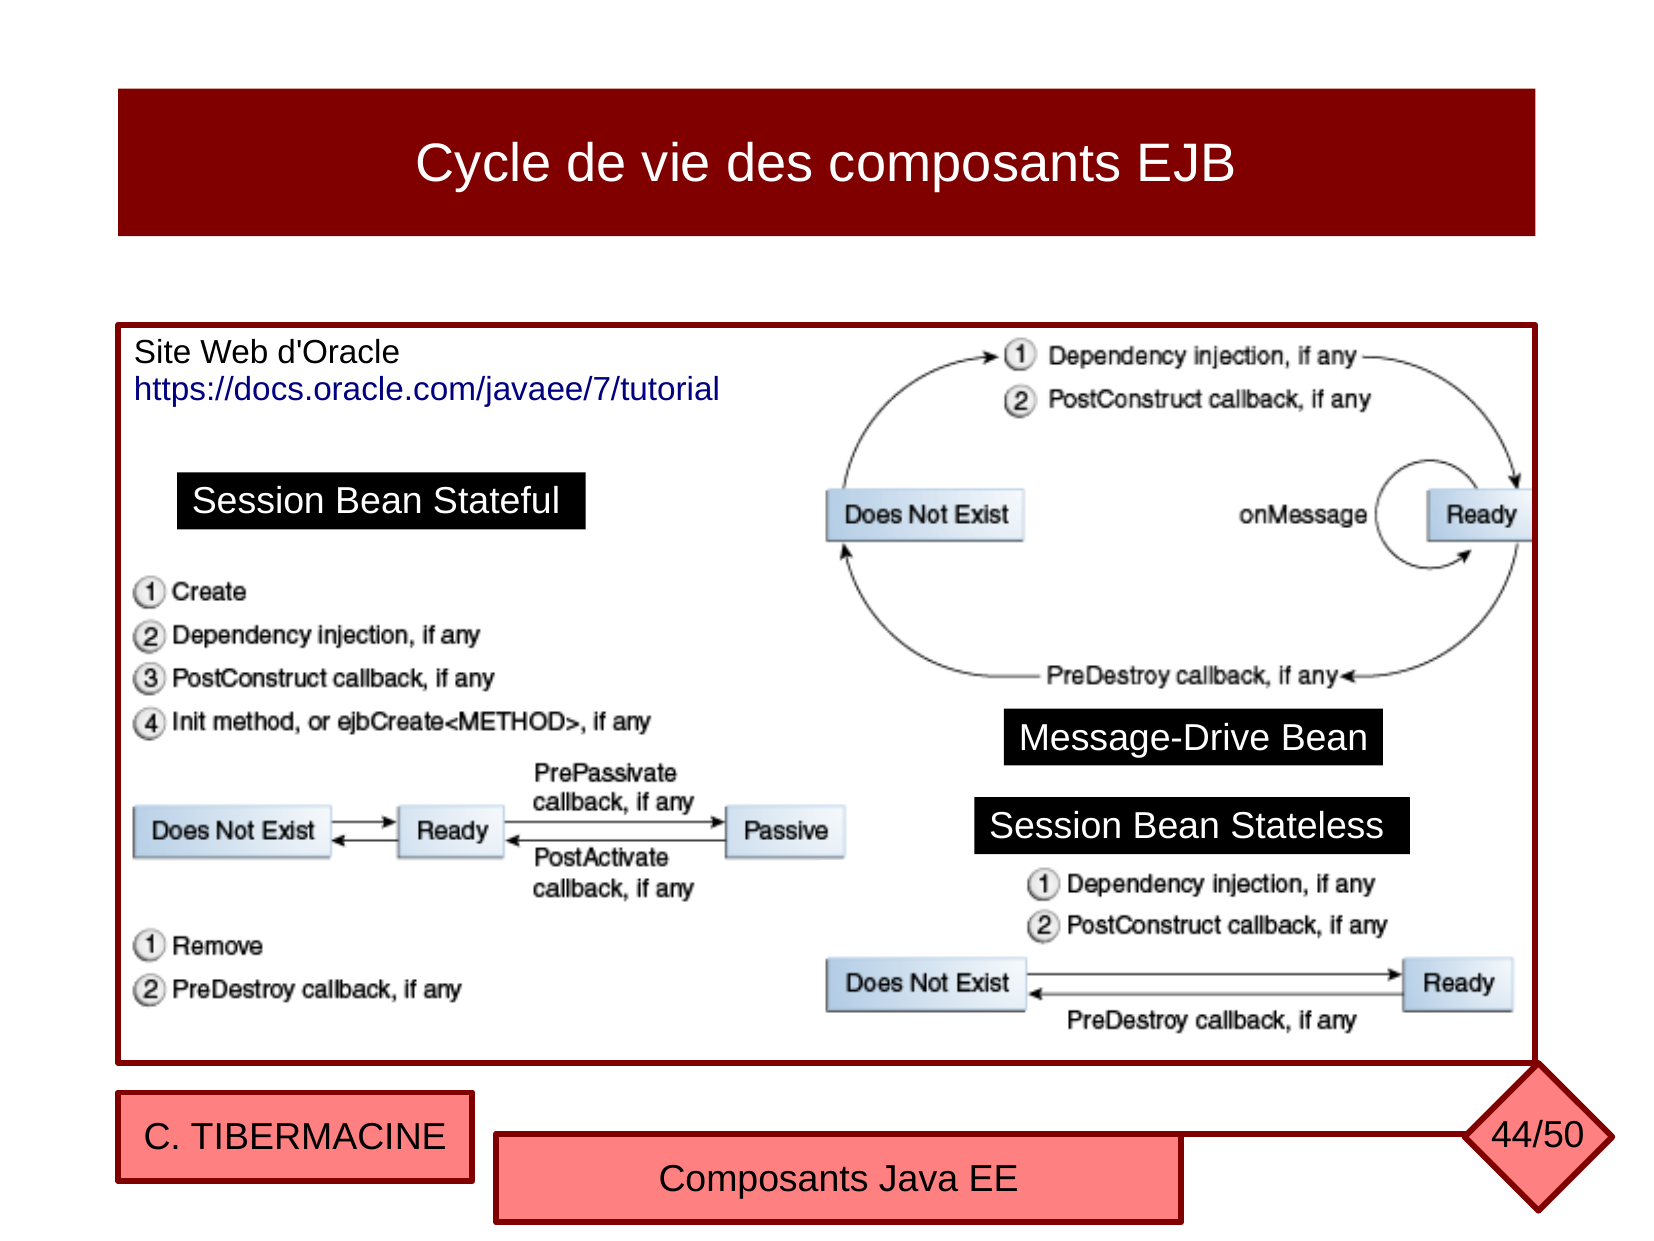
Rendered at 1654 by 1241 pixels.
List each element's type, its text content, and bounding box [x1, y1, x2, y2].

text_box Site Web d'Oracle https://docs.oracle.com/javaee/7/tutorial [119, 326, 1478, 417]
text_box Session Bean Stateful [177, 472, 586, 530]
text_box [1464, 1125, 1476, 1149]
text_box [1495, 1062, 1582, 1106]
text_box [1607, 1131, 1613, 1143]
text_box Message-Drive Bean [1003, 708, 1383, 766]
picture [1538, 330, 1542, 693]
text_box C. TIBERMACINE [118, 1092, 473, 1182]
text_box Cycle de vie des composants EJB [118, 88, 1536, 237]
text_box Composants Java EE [496, 1133, 1182, 1223]
text_box Session Bean Stateless [974, 797, 1410, 855]
text_box [1533, 1206, 1544, 1211]
text_box <numéro>/50 [1476, 1106, 1607, 1206]
picture [127, 330, 1532, 1046]
